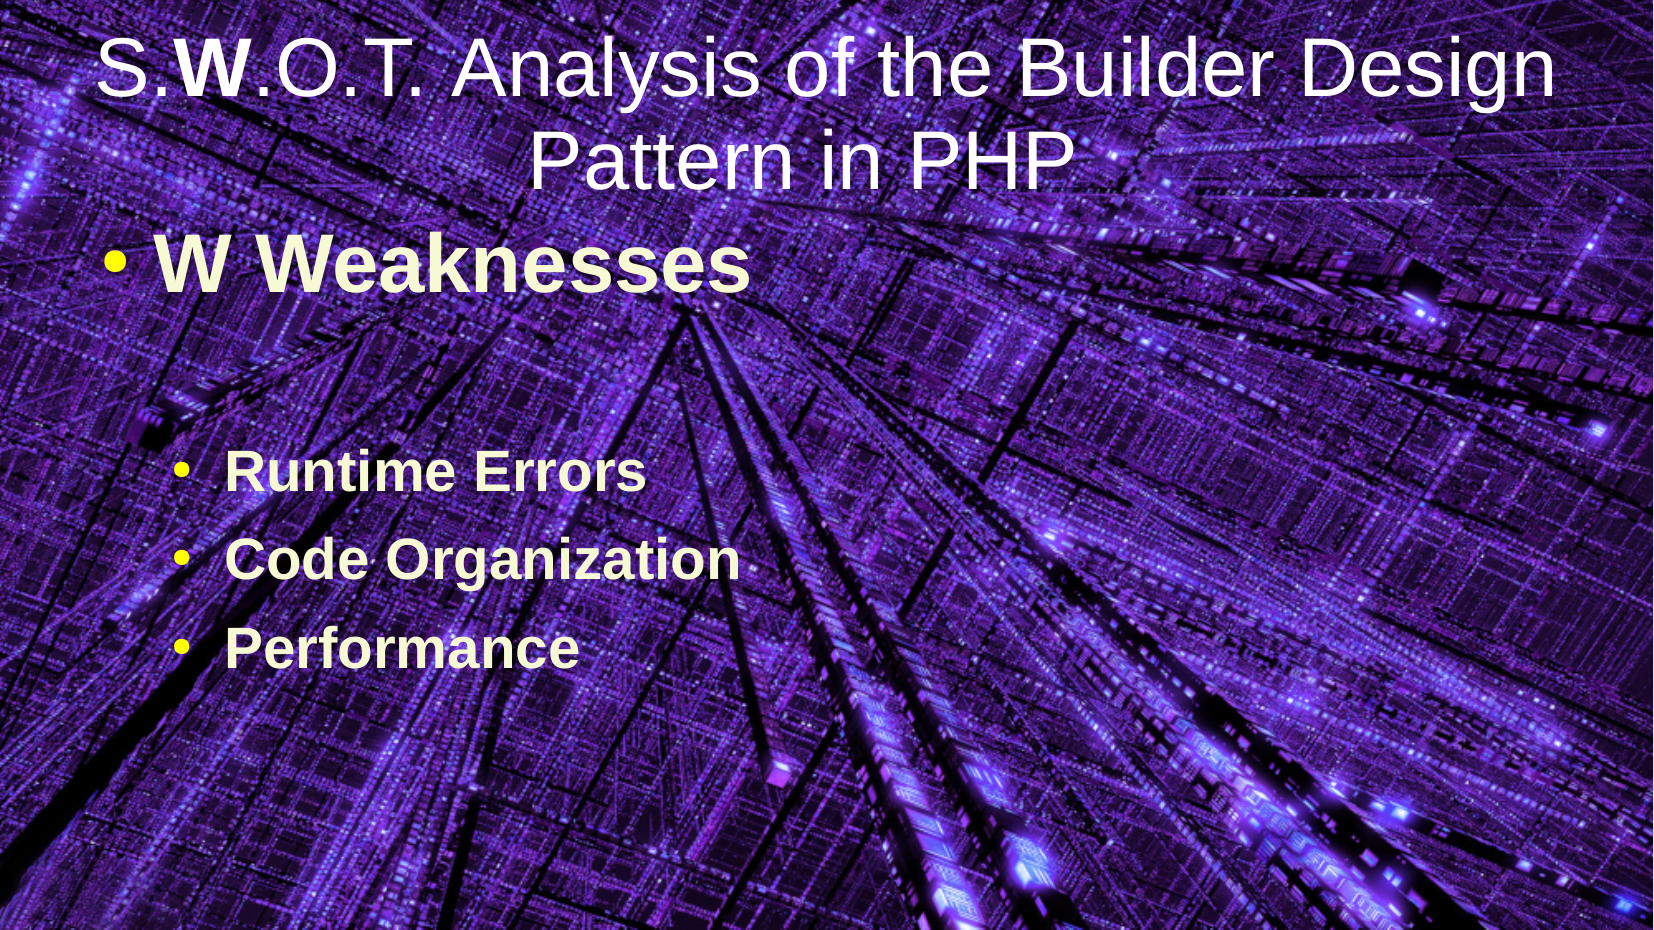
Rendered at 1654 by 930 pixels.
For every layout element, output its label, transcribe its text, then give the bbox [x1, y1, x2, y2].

title S.W.O.T. Analysis of the Builder Design Pattern in PHP [82, 21, 1571, 208]
picture [0, 0, 1654, 930]
list W Weaknesses Runtime Errors Code Organization Performance [82, 217, 1571, 757]
